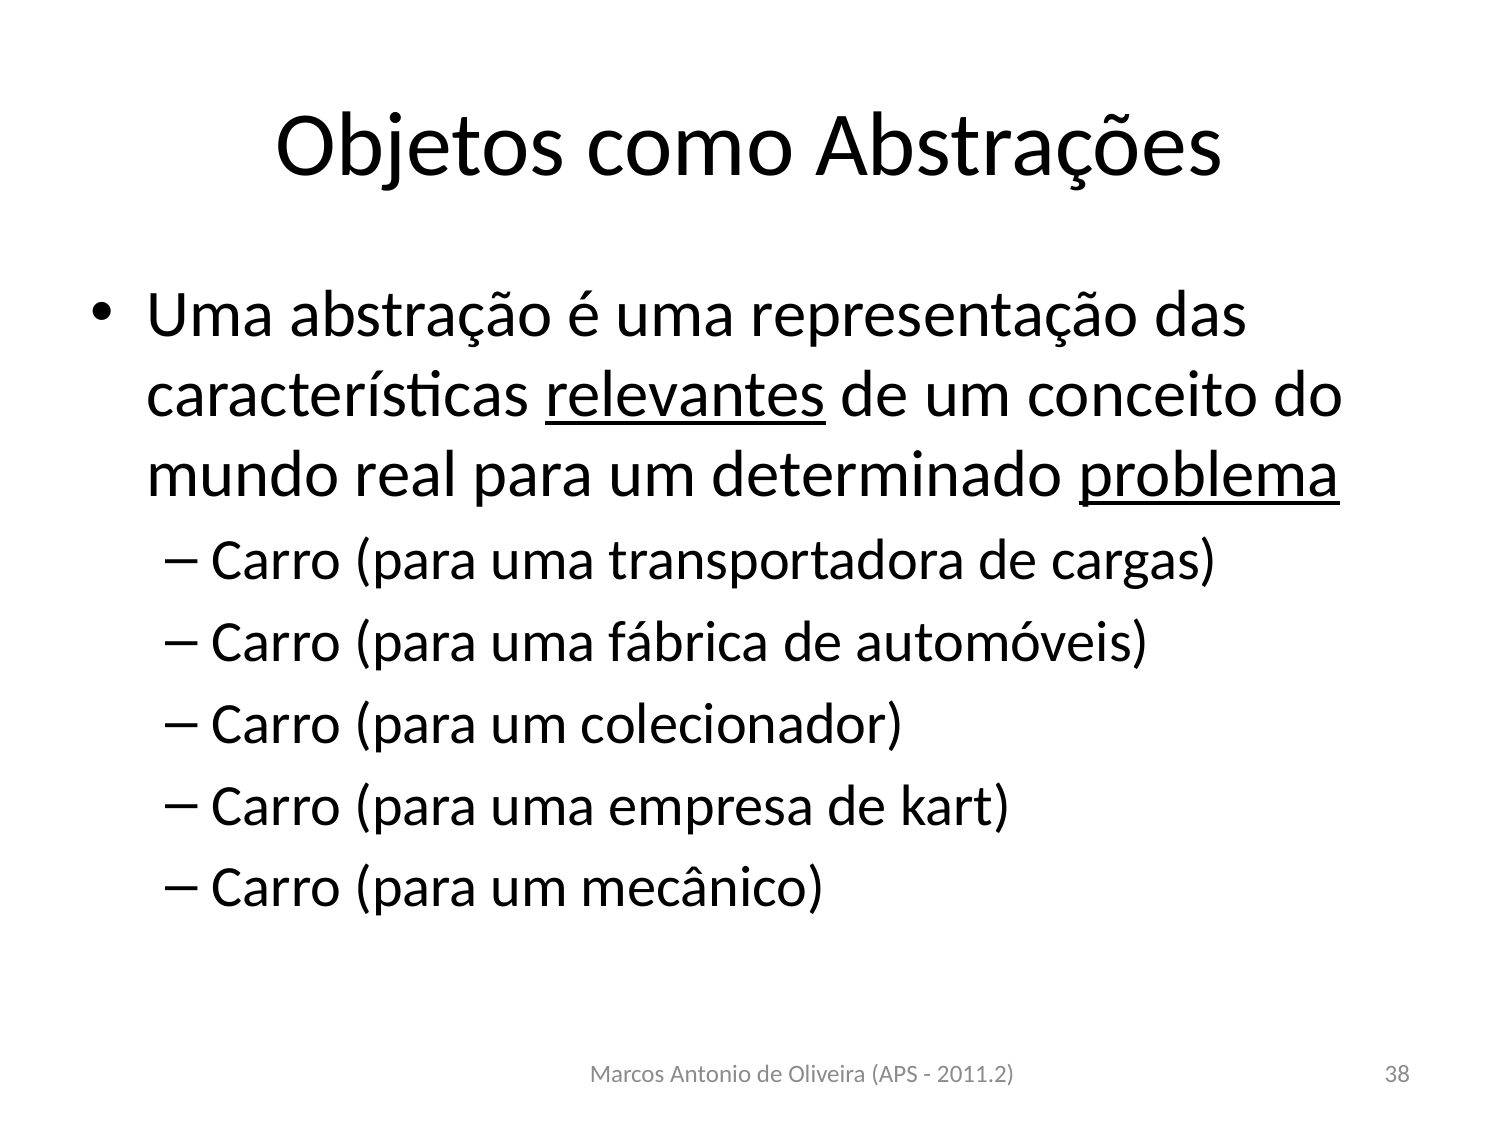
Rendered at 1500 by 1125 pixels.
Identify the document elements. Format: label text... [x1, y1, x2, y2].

slide_number <número> [1074, 1042, 1425, 1103]
footer Marcos Antonio de Oliveira (APS - 2011.2) [512, 1042, 1074, 1103]
title Objetos como Abstrações [75, 45, 1425, 233]
list Uma abstração é uma representação das características relevantes de um conceito do mundo real para um determinado problema Carro (para uma transportadora de cargas) Carro (para uma fábrica de automóveis) Carro (para um colecionador) Carro (para uma empresa de kart) Carro (para um mecânico) [75, 262, 1425, 1005]
